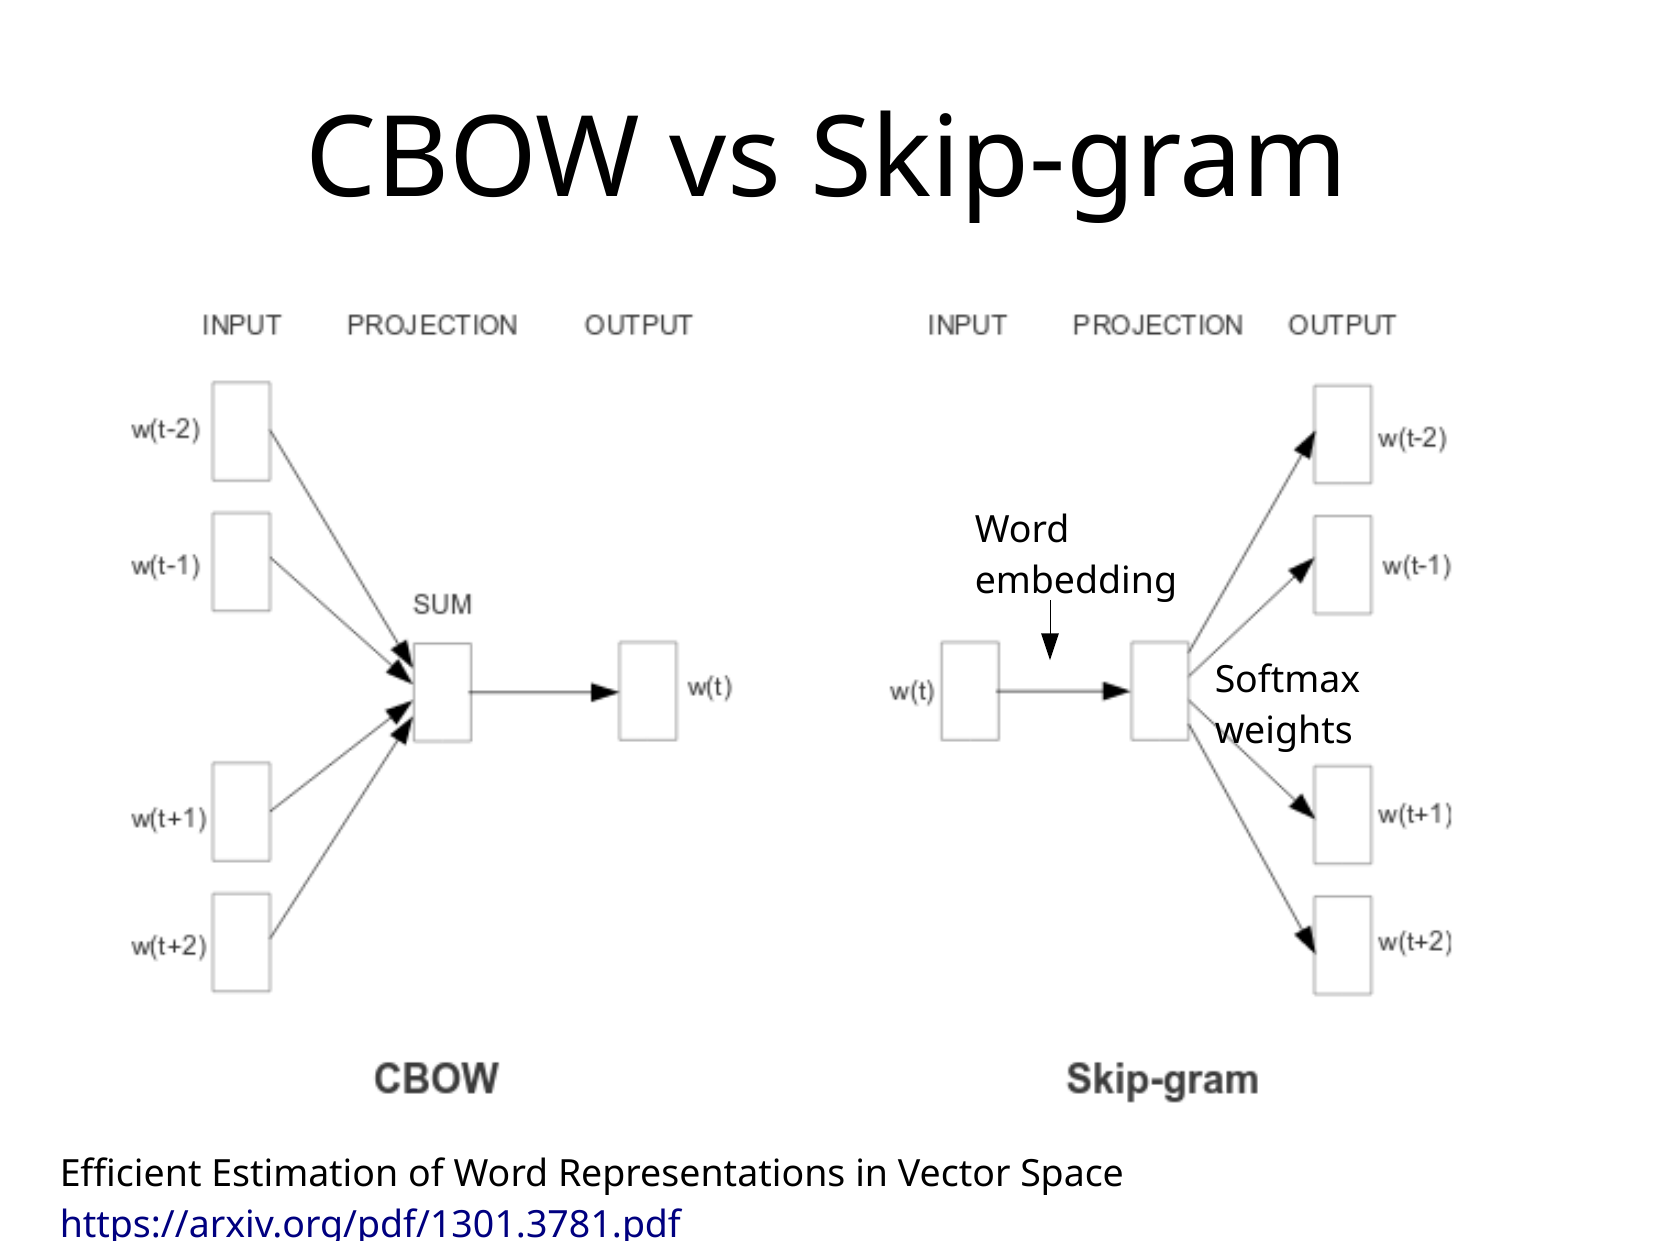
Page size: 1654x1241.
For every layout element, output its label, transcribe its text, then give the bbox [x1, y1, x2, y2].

text_box Softmax weights [1200, 645, 1456, 736]
text_box Efficient Estimation of Word Representations in Vector Space https://arxiv.org/pdf/1301.3781.pdf [45, 1139, 1594, 1241]
title CBOW vs Skip-gram [82, 49, 1571, 257]
picture [75, 256, 1546, 1139]
text_box Word embedding [960, 495, 1216, 624]
